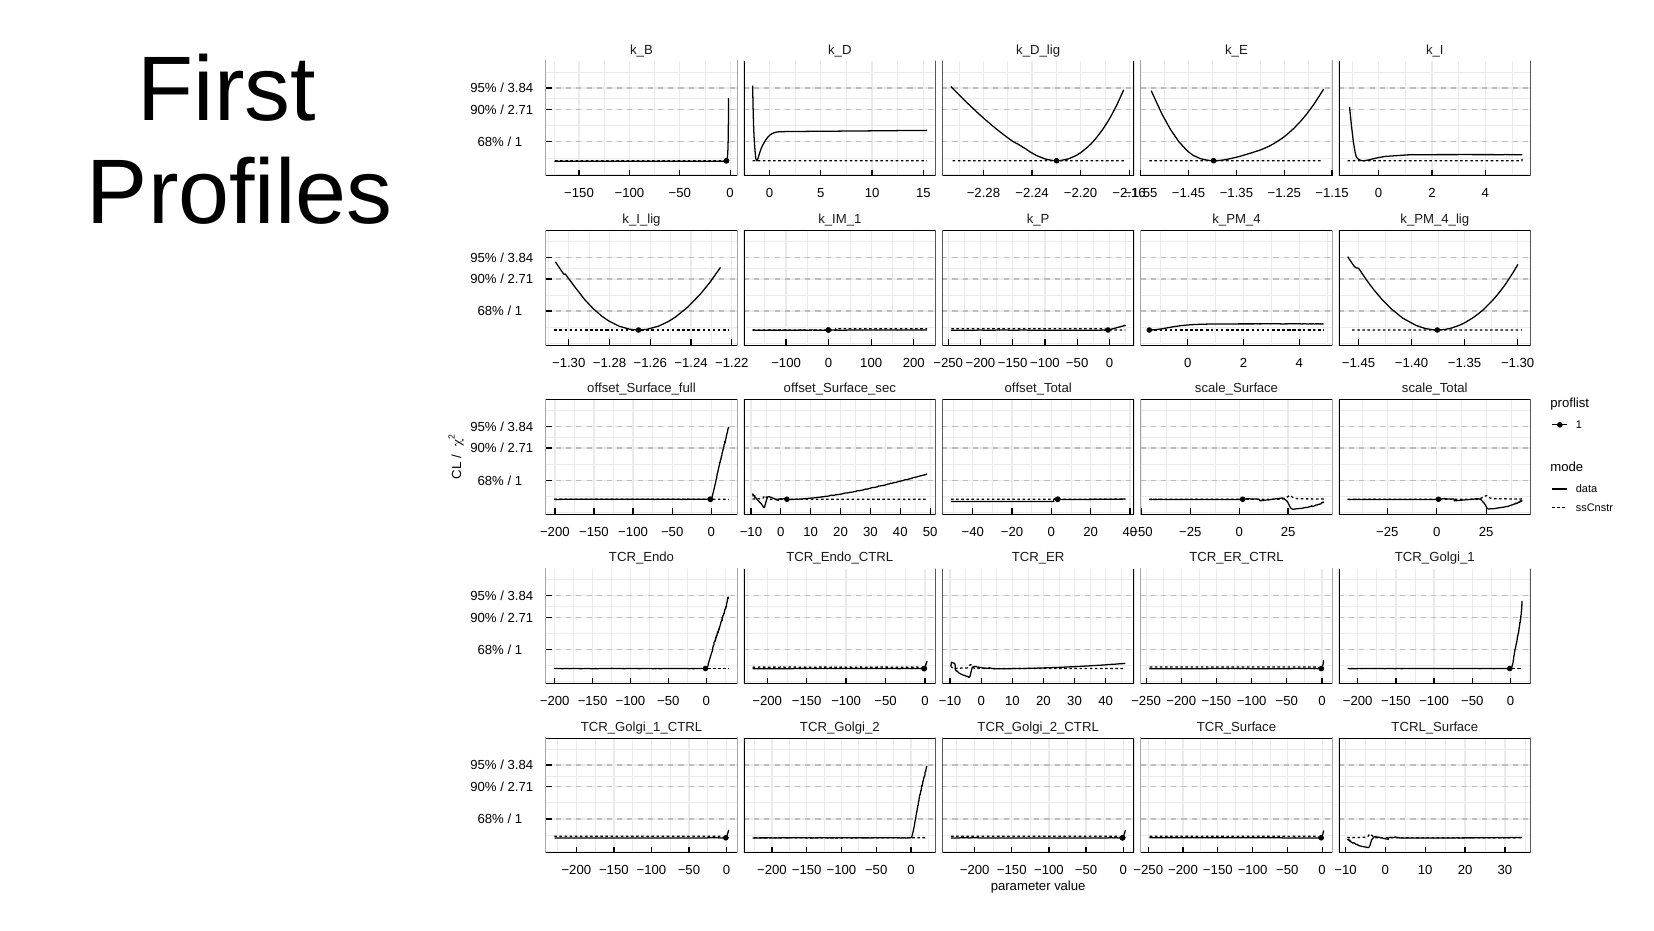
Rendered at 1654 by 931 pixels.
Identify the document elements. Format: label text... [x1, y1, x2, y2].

picture [441, 31, 1627, 901]
title First Profiles [37, 37, 441, 243]
